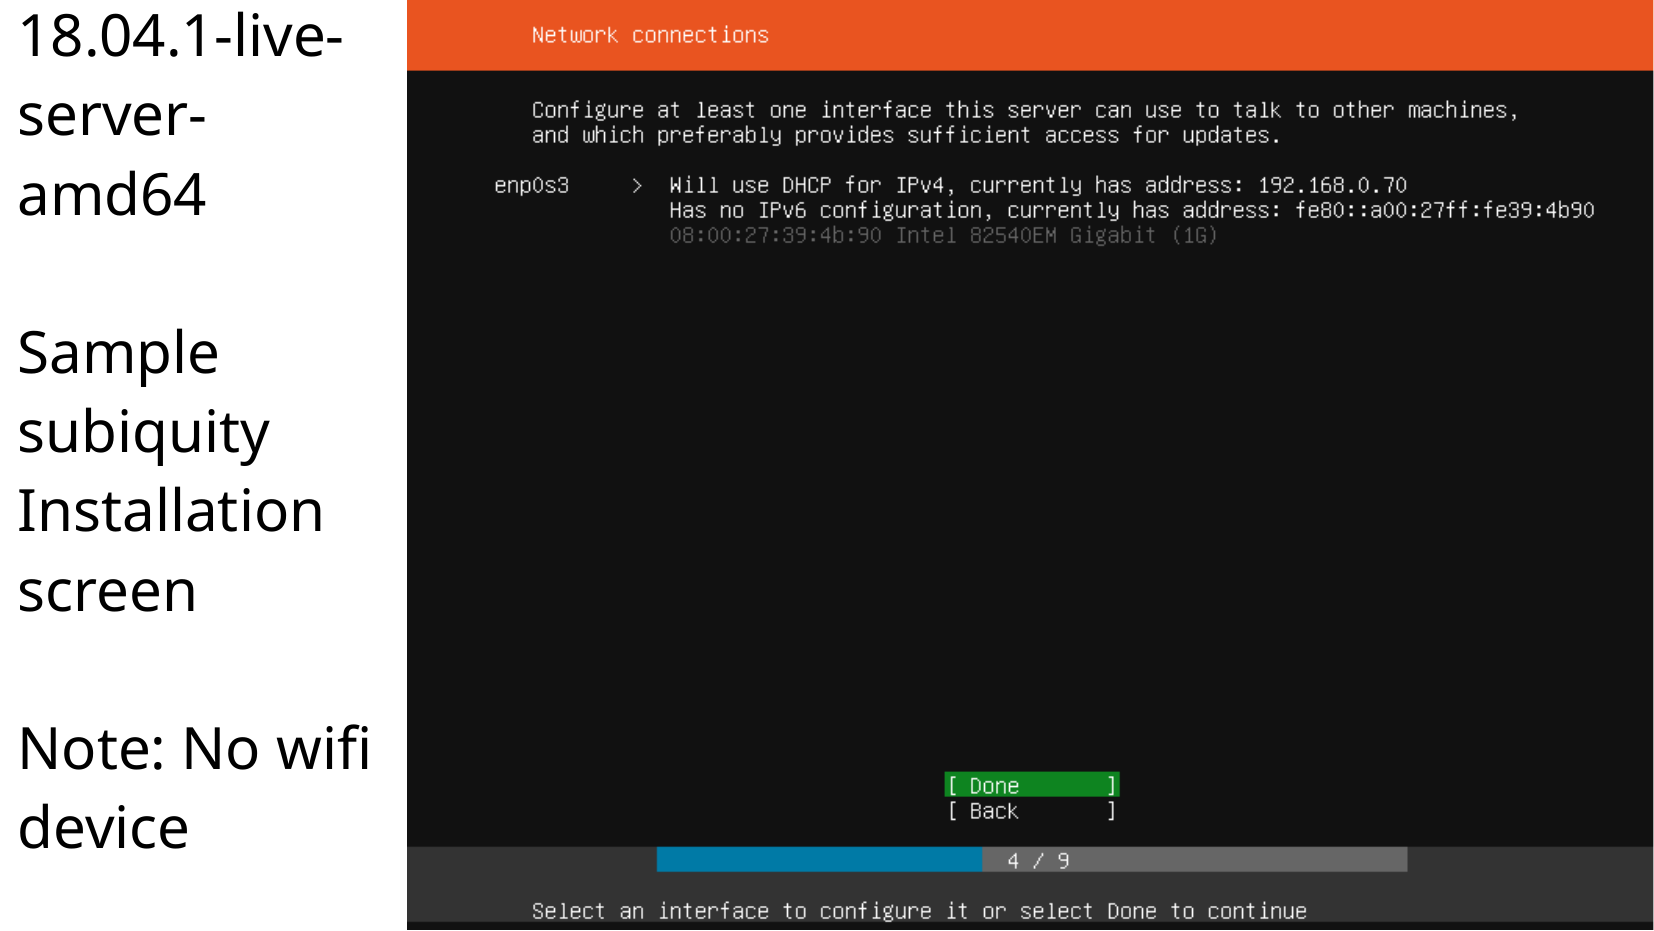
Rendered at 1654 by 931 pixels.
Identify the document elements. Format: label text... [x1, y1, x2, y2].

picture [407, 0, 1654, 930]
title Ubuntu-18.04.1-live-server-amd64 Sample subiquity Installation screen Note: No wifi device [17, 36, 390, 745]
